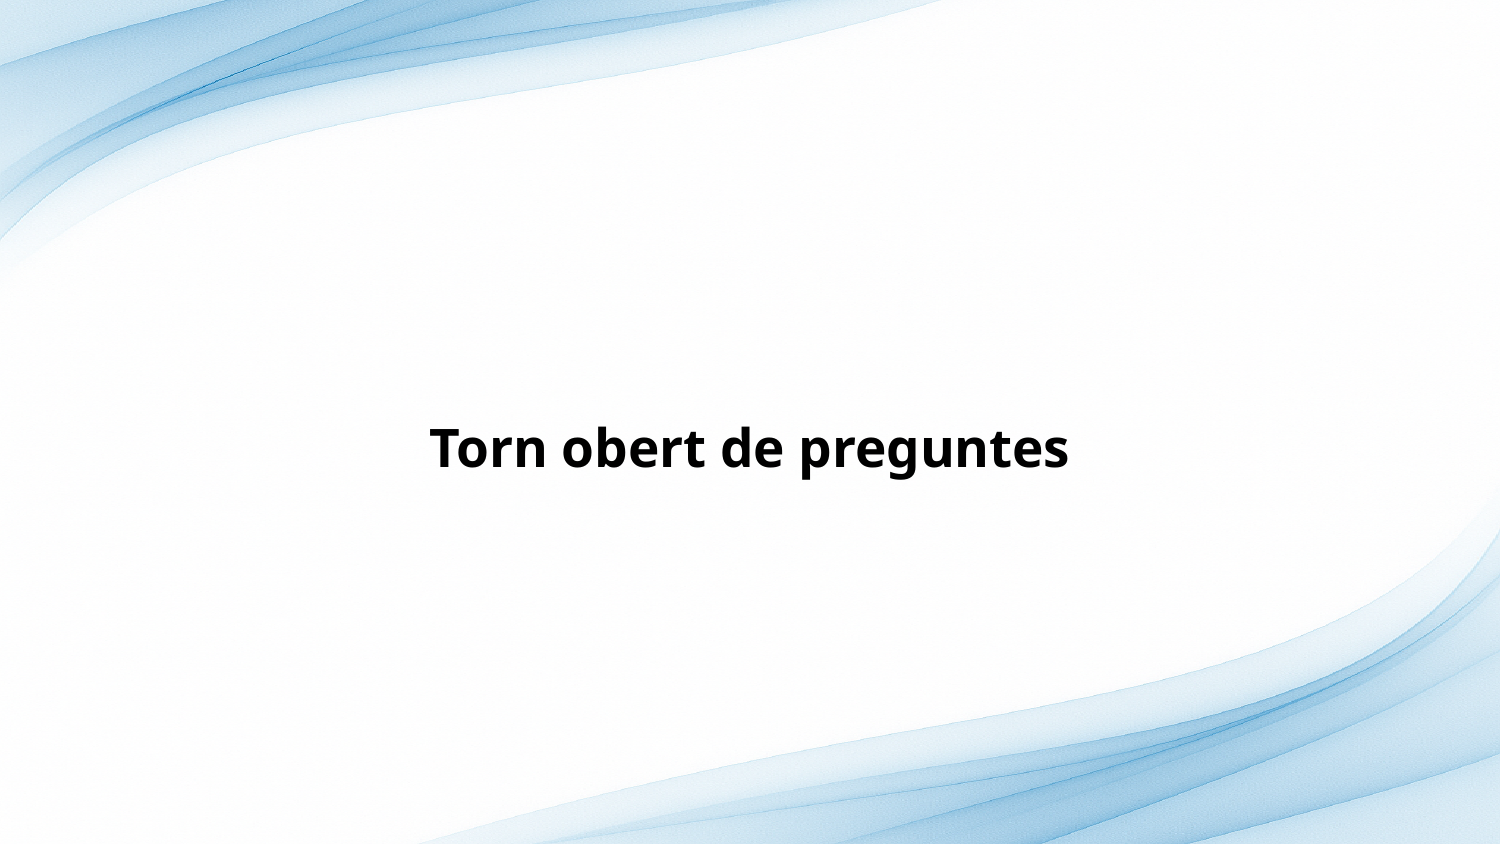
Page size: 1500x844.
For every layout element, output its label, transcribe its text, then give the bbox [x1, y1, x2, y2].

title Torn obert de preguntes [51, 399, 1449, 494]
picture [0, 0, 1500, 844]
